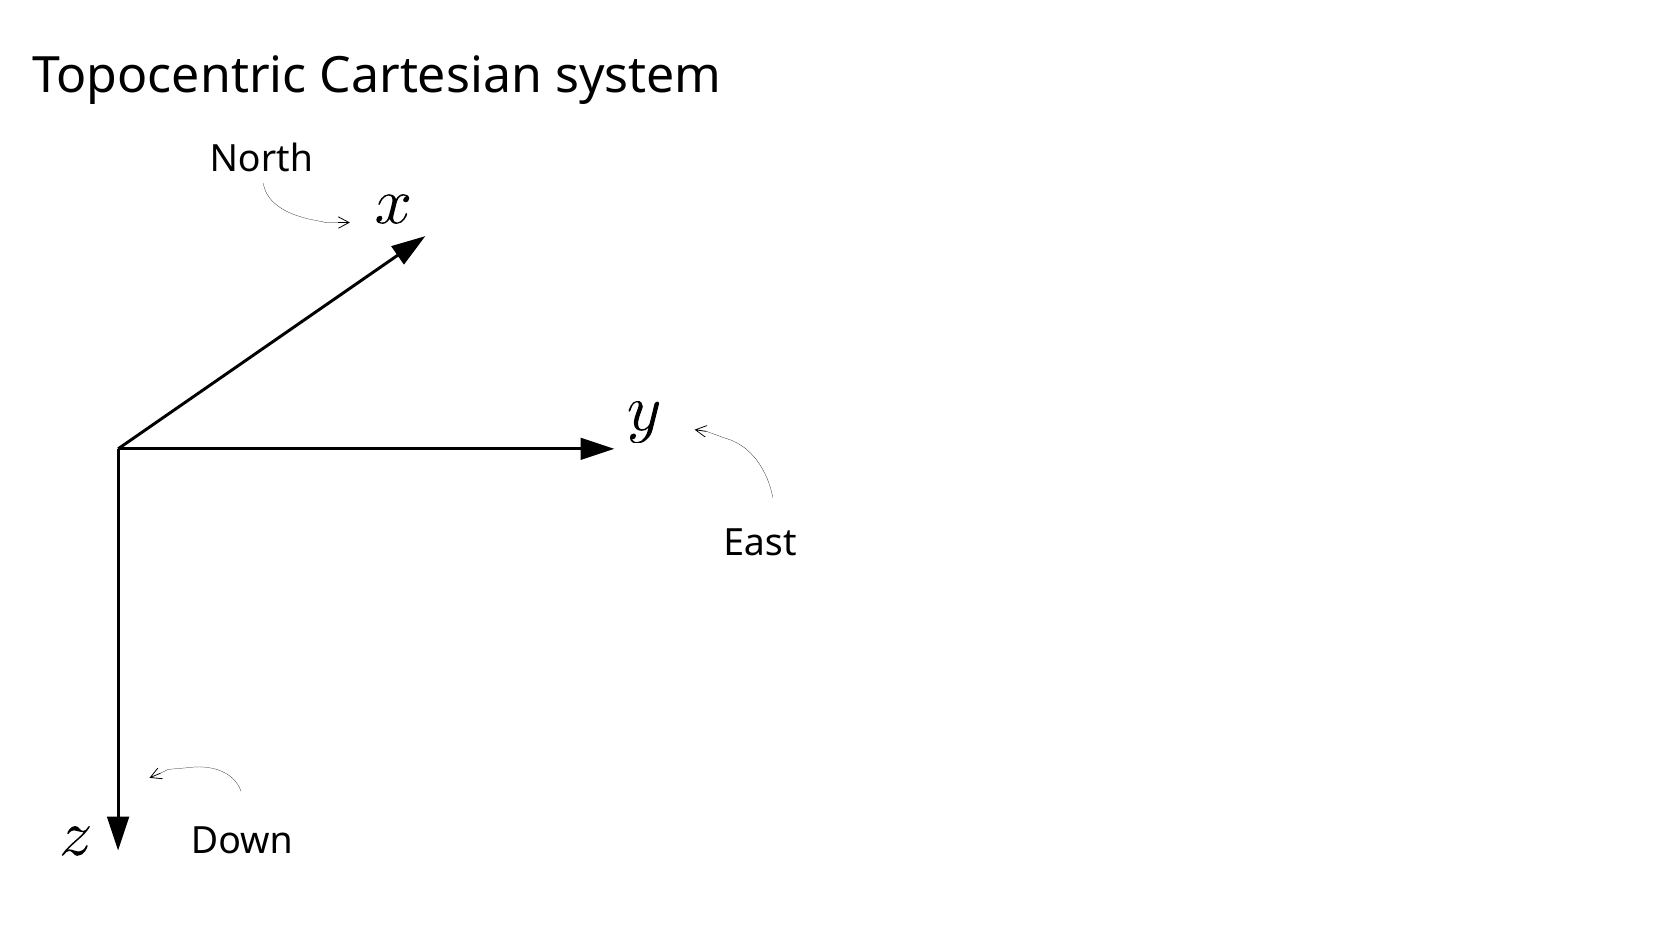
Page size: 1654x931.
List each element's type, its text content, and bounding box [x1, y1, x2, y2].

text_box Topocentric Cartesian system [17, 31, 731, 102]
text_box Down [176, 806, 300, 863]
text_box North [194, 124, 320, 181]
picture [59, 826, 93, 856]
picture [626, 401, 662, 443]
picture [374, 194, 413, 224]
text_box East [708, 507, 817, 564]
